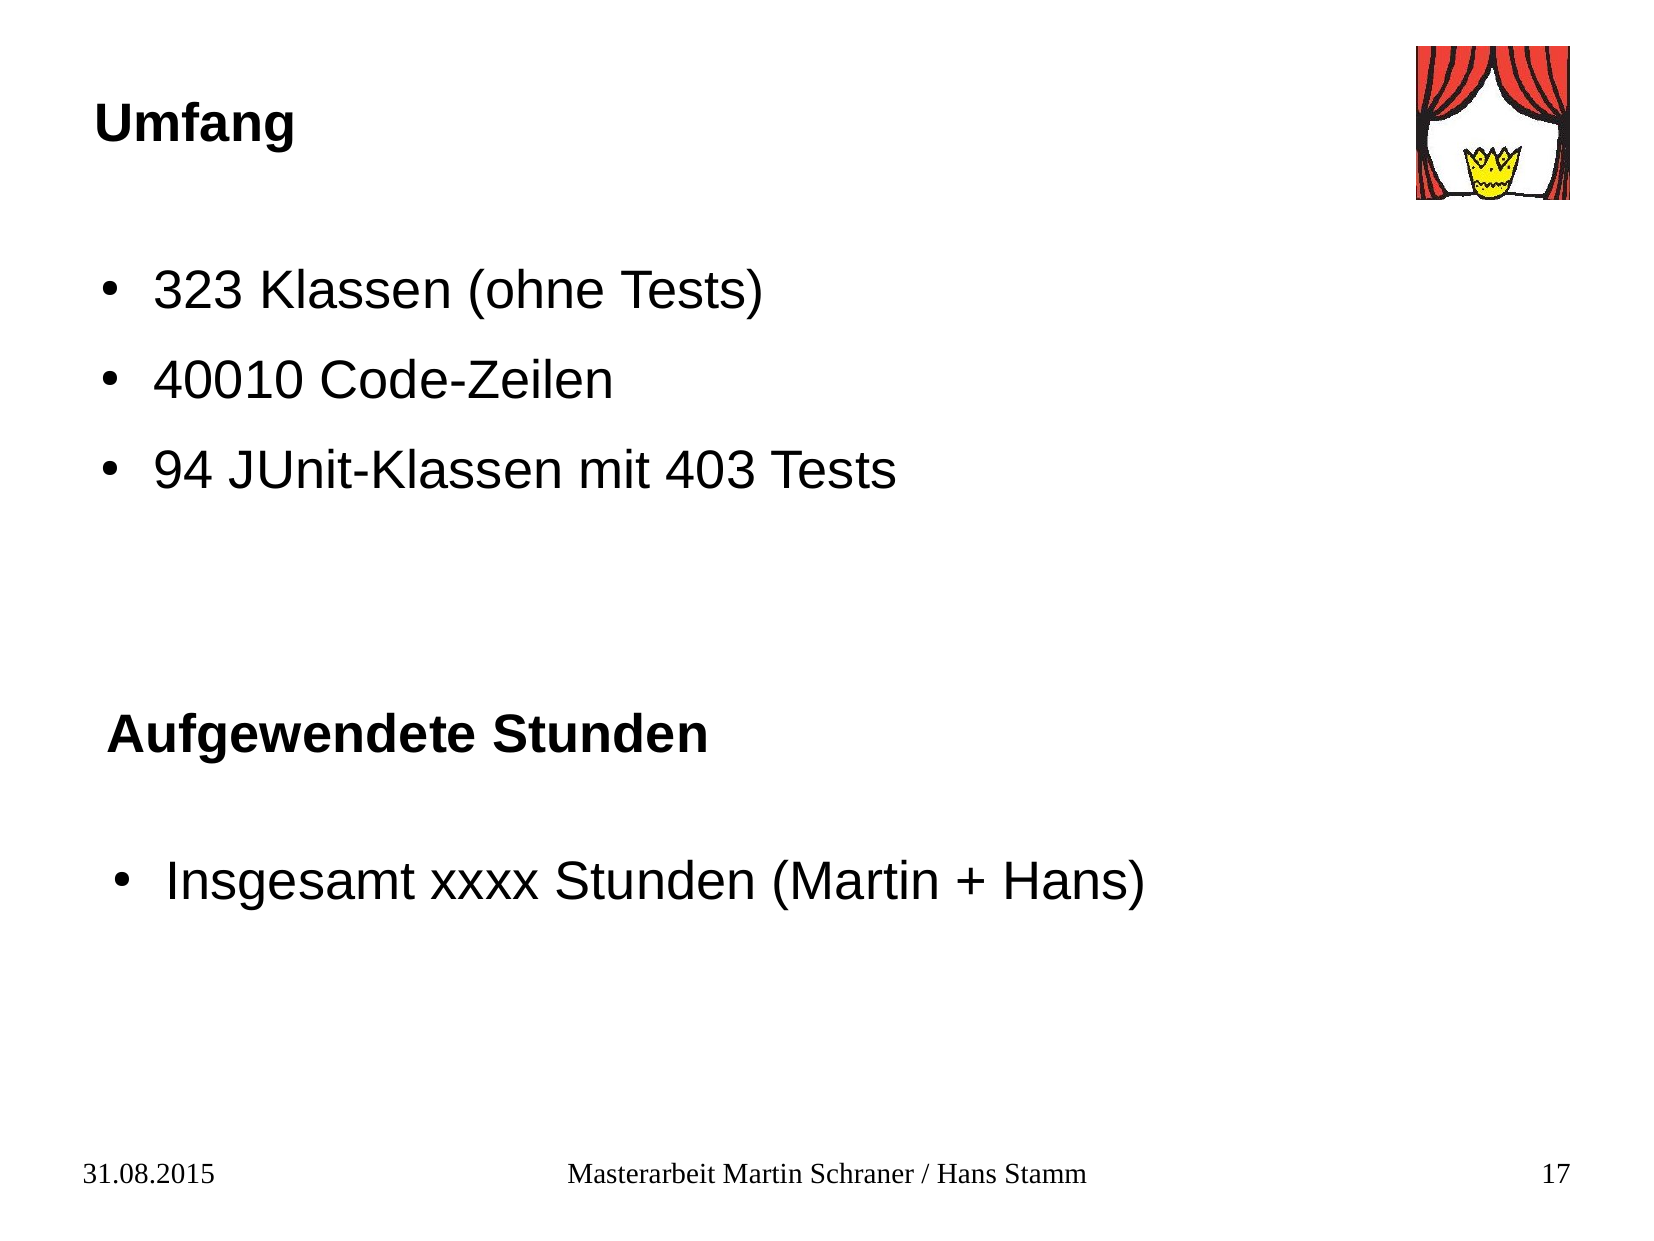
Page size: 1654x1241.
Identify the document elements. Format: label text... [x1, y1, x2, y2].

title Aufgewendete Stunden [106, 663, 1359, 804]
picture [1416, 46, 1570, 200]
list Insgesamt xxxx Stunden (Martin + Hans) [94, 850, 1583, 1158]
title Umfang [94, 53, 1347, 193]
list 323 Klassen (ohne Tests) 40010 Code-Zeilen 94 JUnit-Klassen mit 403 Tests [82, 259, 1571, 567]
